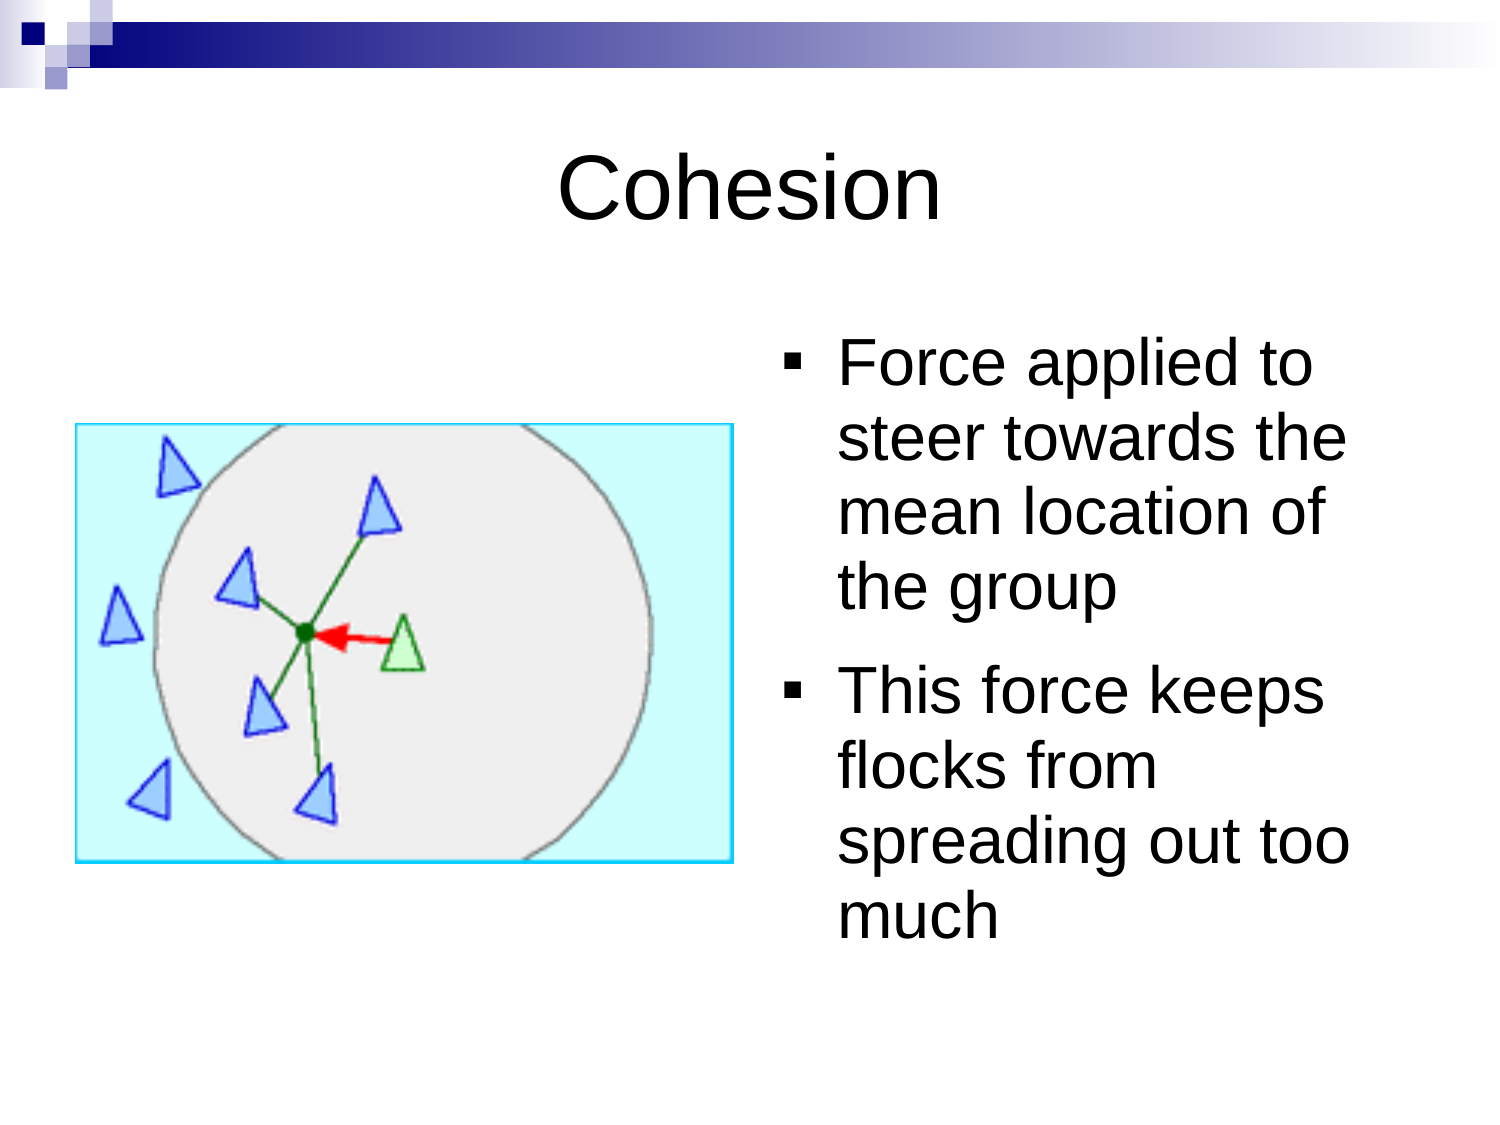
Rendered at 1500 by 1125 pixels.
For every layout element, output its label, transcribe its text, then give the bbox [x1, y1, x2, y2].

title Cohesion [75, 75, 1425, 300]
picture [77, 425, 730, 860]
list Force applied to steer towards the mean location of the group This force keeps flocks from spreading out too much [766, 324, 1426, 963]
